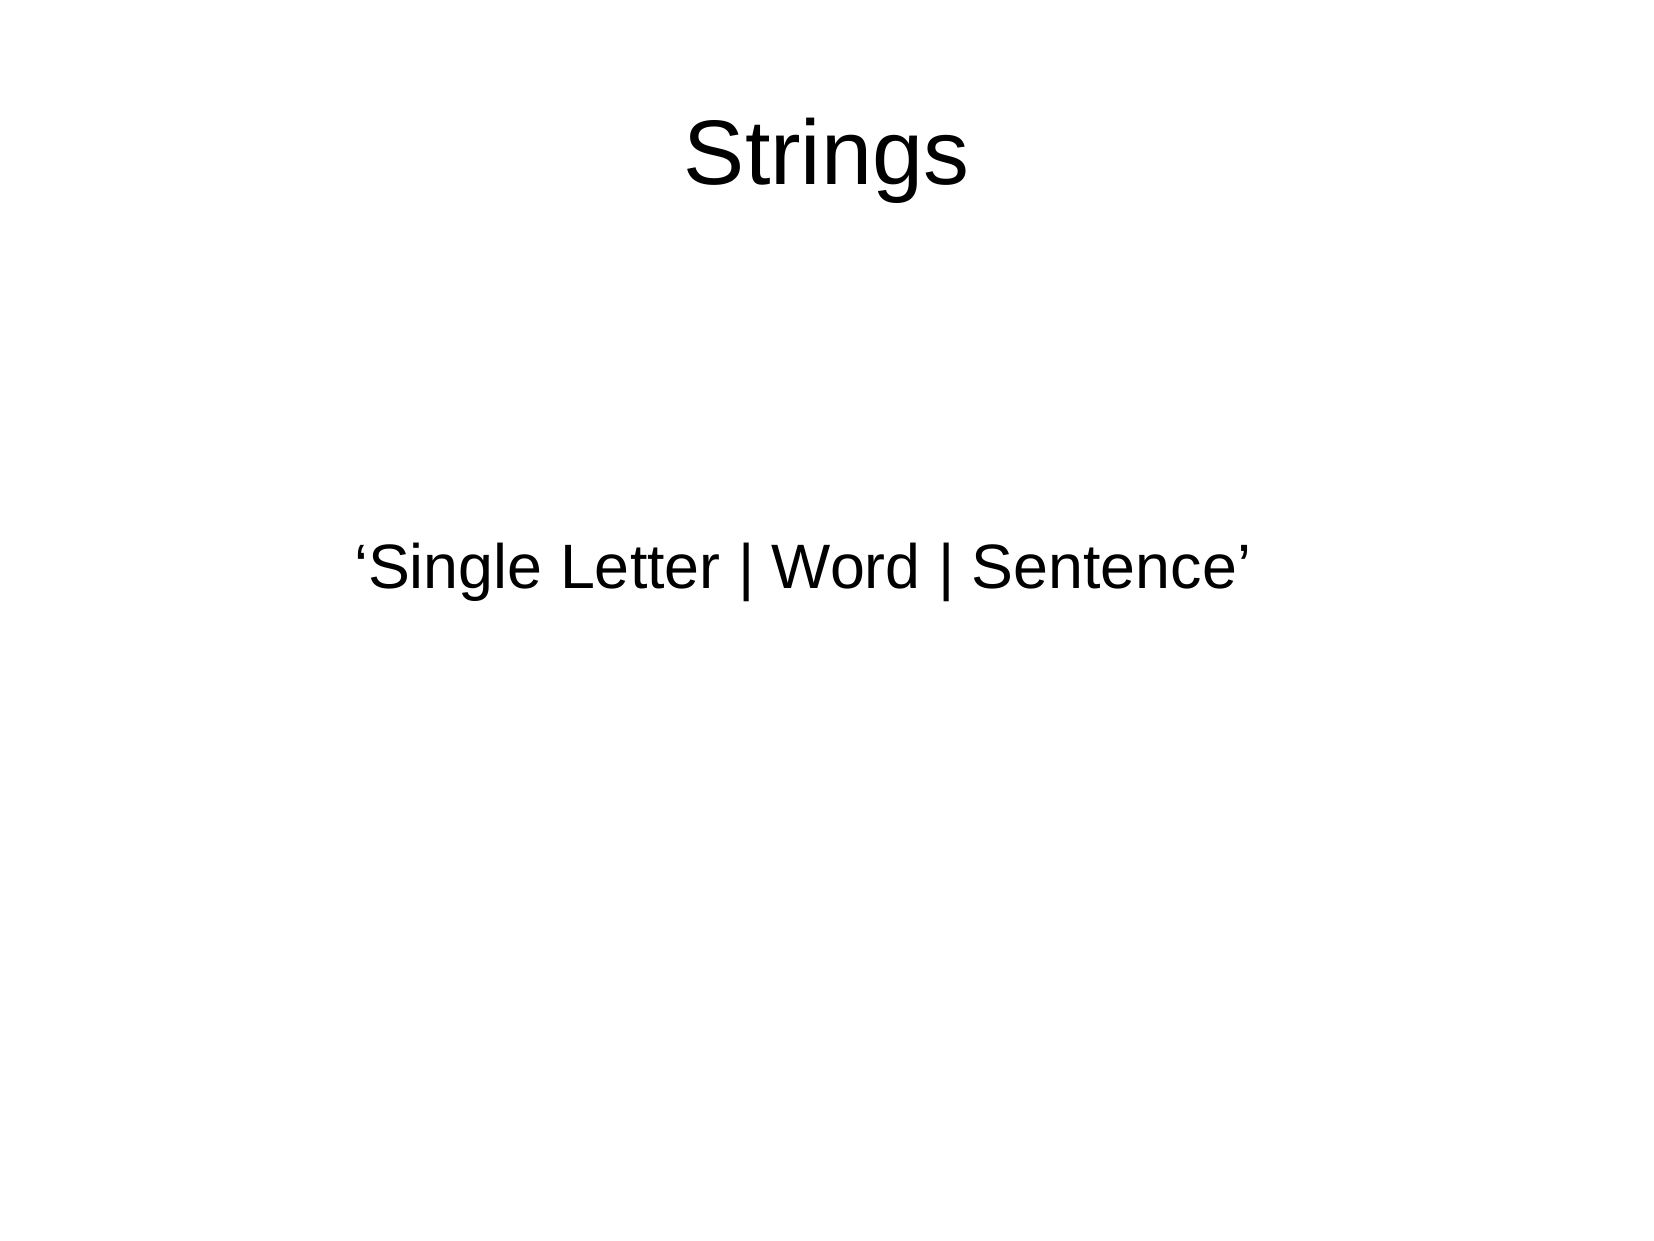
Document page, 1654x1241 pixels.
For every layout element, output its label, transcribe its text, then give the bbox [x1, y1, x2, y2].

list ‘Single Letter | Word | Sentence’ [354, 531, 1300, 620]
title Strings [82, 49, 1571, 257]
